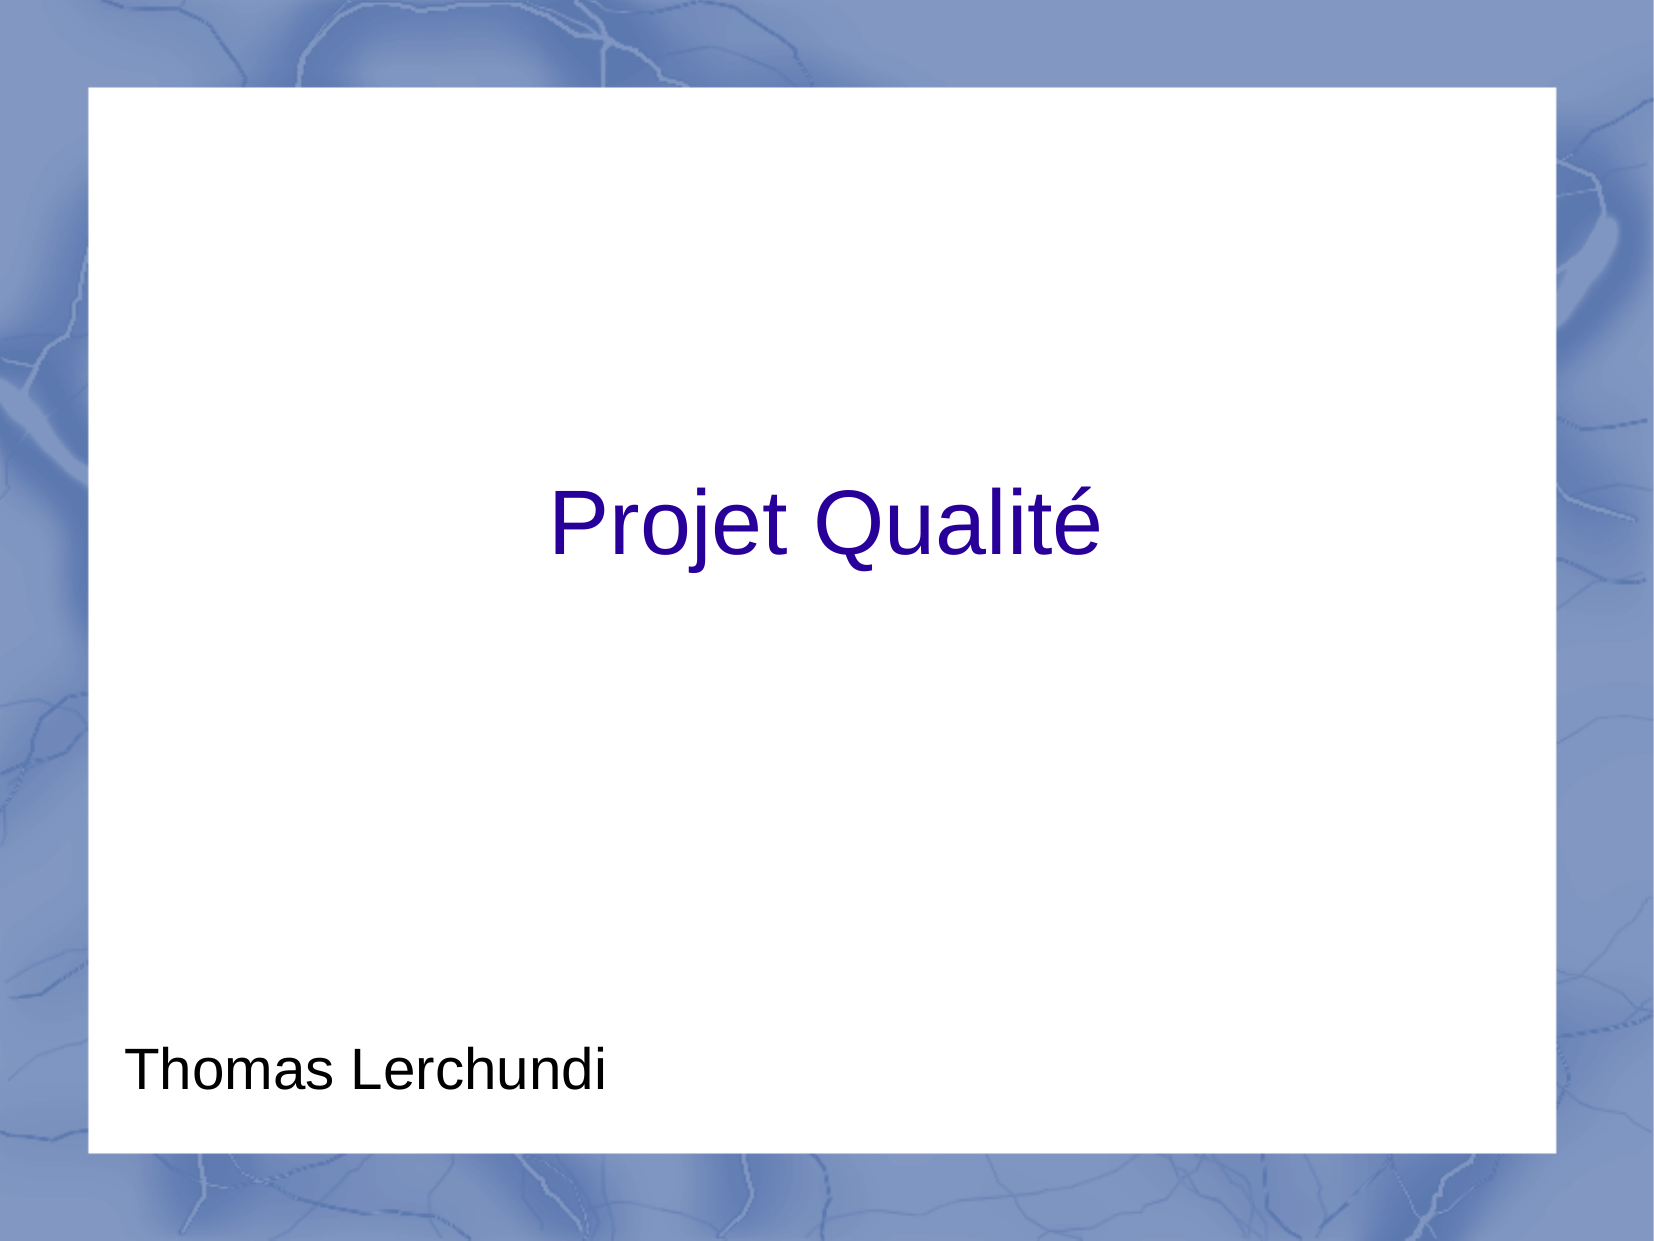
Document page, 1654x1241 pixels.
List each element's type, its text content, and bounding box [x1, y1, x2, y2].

title Projet Qualité [118, 418, 1536, 626]
subtitle Thomas Lerchundi [0, 887, 756, 1241]
picture [0, 0, 1654, 1241]
